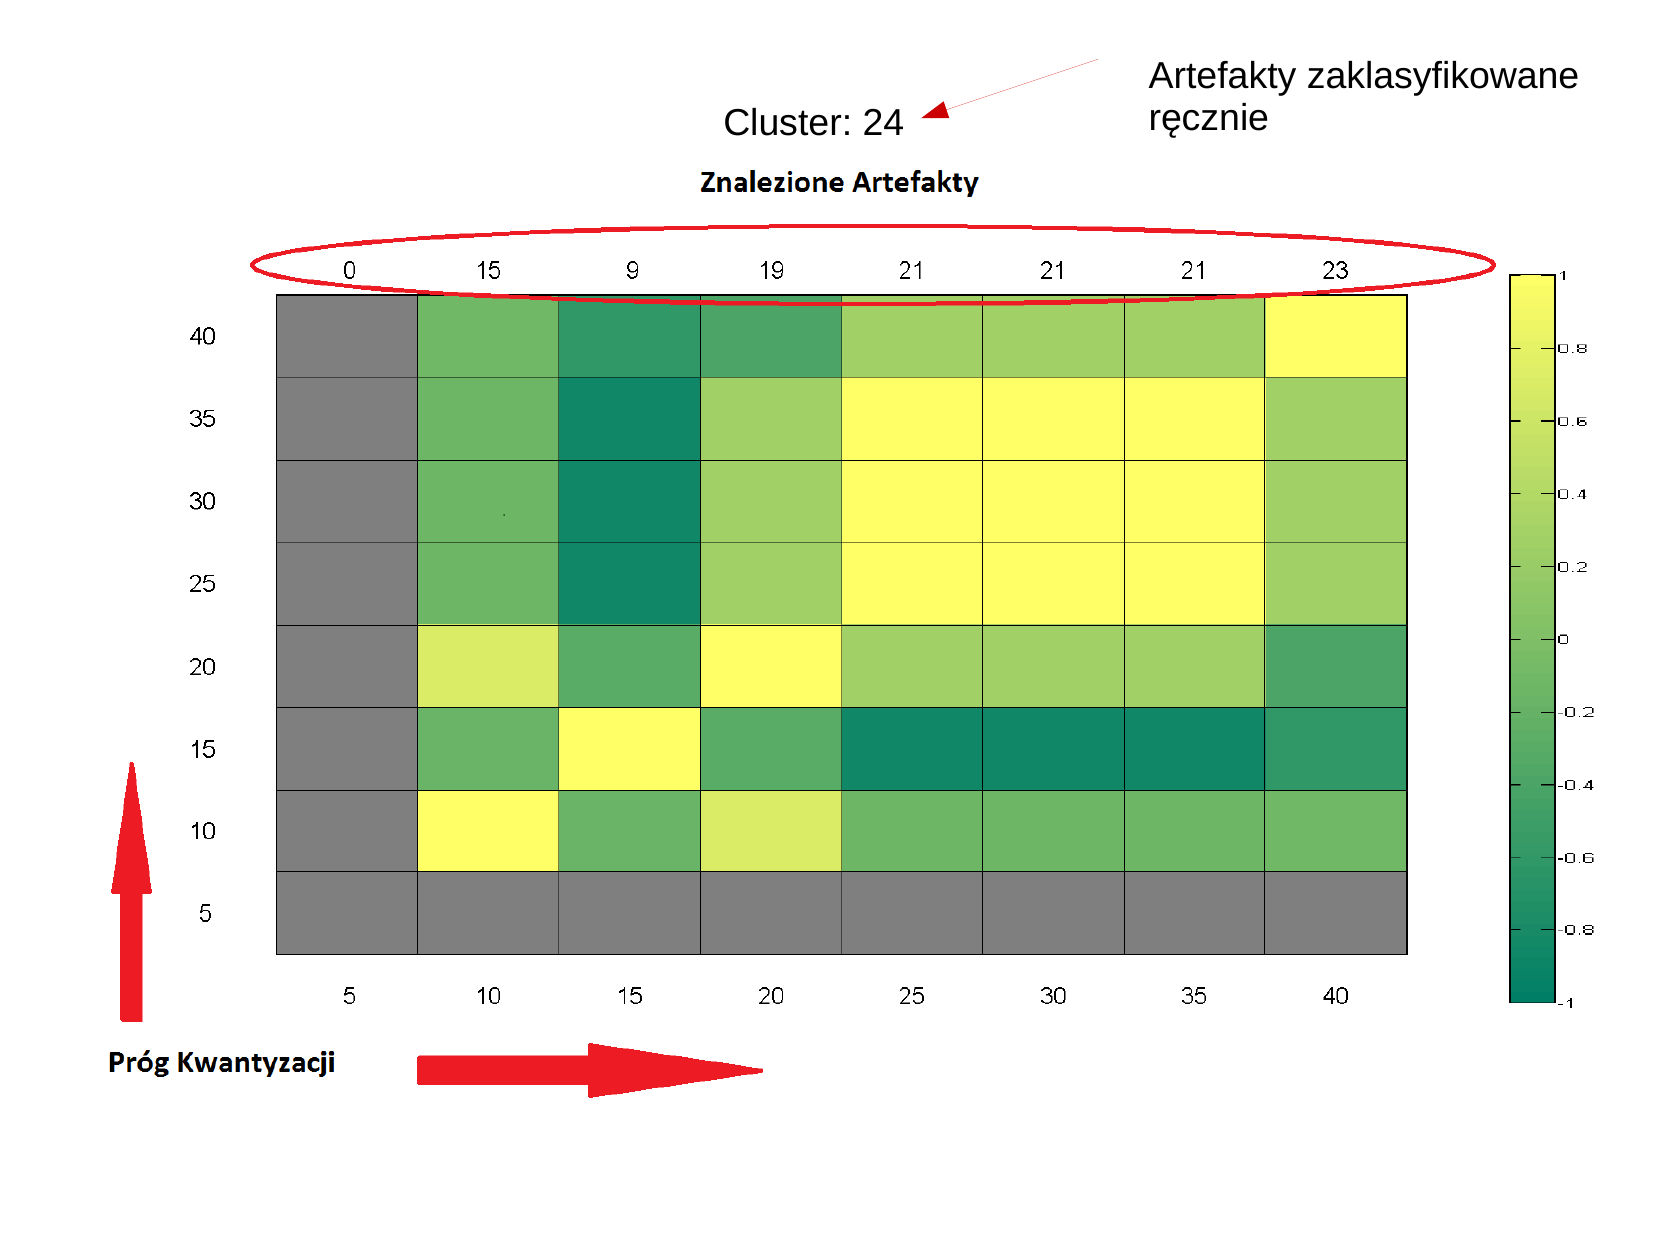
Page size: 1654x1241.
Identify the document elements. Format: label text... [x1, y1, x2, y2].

text_box Cluster: 24 [708, 94, 922, 189]
picture [11, 141, 1654, 1134]
text_box Artefakty zaklasyfikowane ręcznie [1133, 47, 1605, 147]
